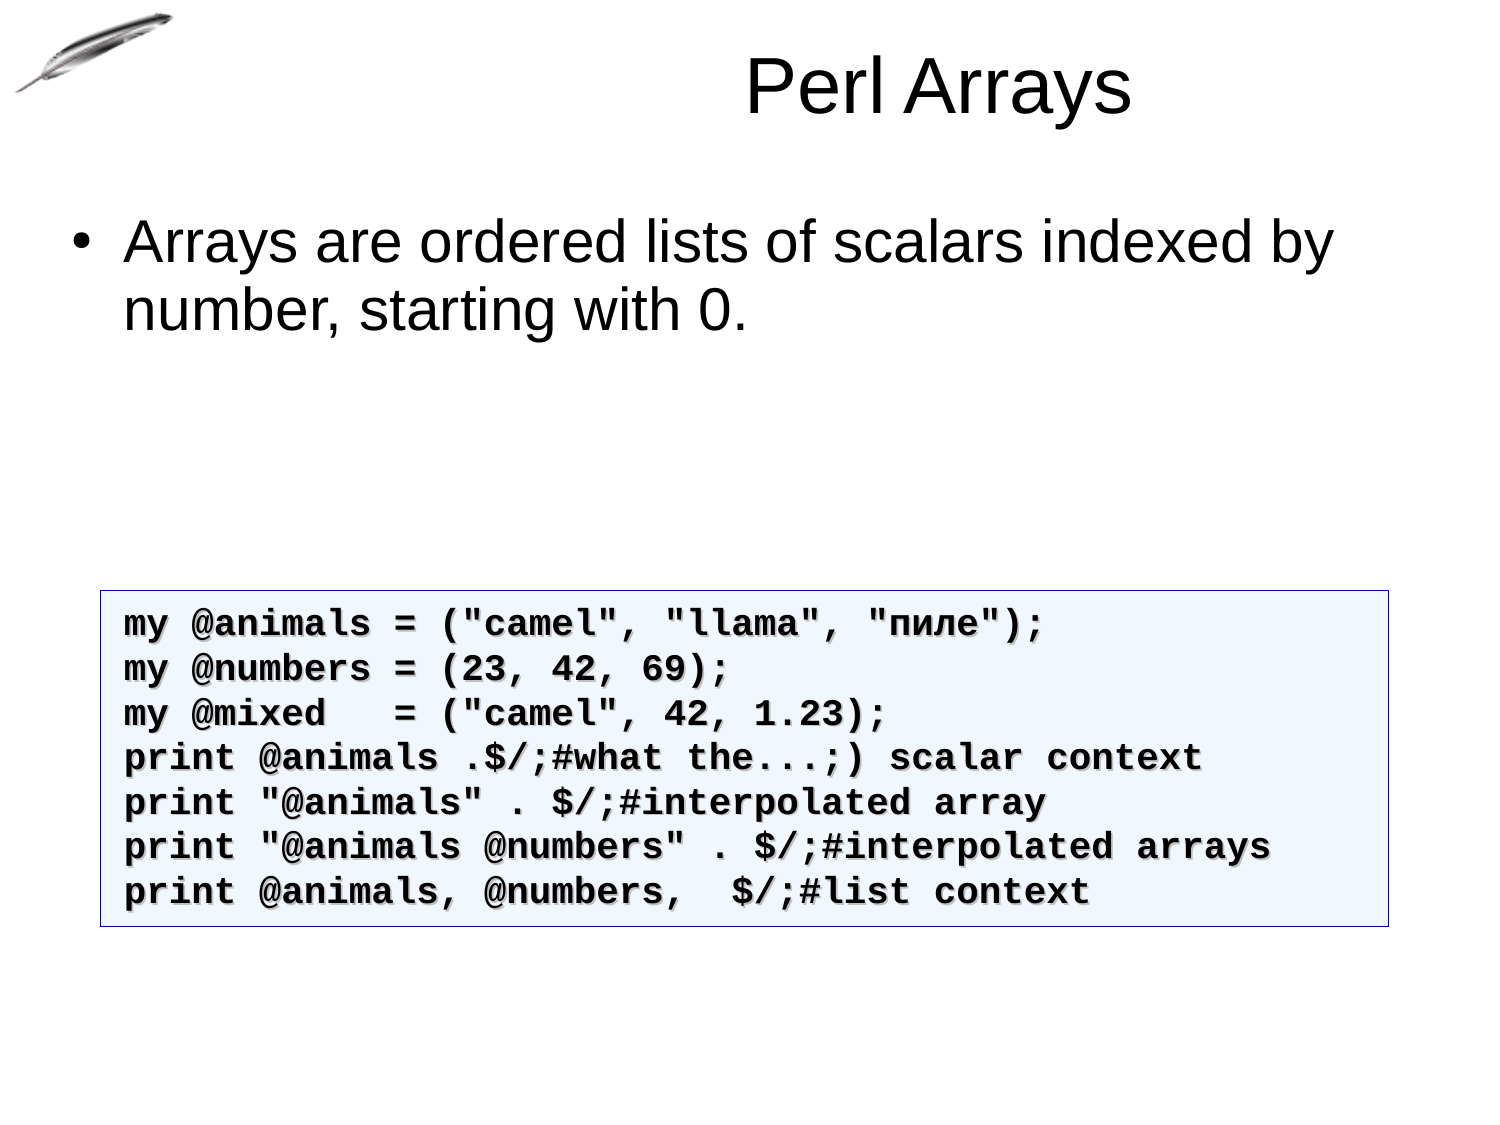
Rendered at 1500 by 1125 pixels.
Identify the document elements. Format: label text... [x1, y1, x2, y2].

text_box my @animals = ("camel", "llama", "пиле"); my @numbers = (23, 42, 69); my @mixed = ("camel", 42, 1.23); print @animals .$/;#what the...;) scalar context print "@animals" . $/;#interpolated array print "@animals @numbers" . $/;#interpolated arrays print @animals, @numbers, $/;#list context [100, 590, 1388, 927]
list Arrays are ordered lists of scalars indexed by number, starting with 0. [53, 207, 1447, 1084]
title Perl Arrays [419, 0, 1459, 176]
picture [11, 11, 179, 95]
